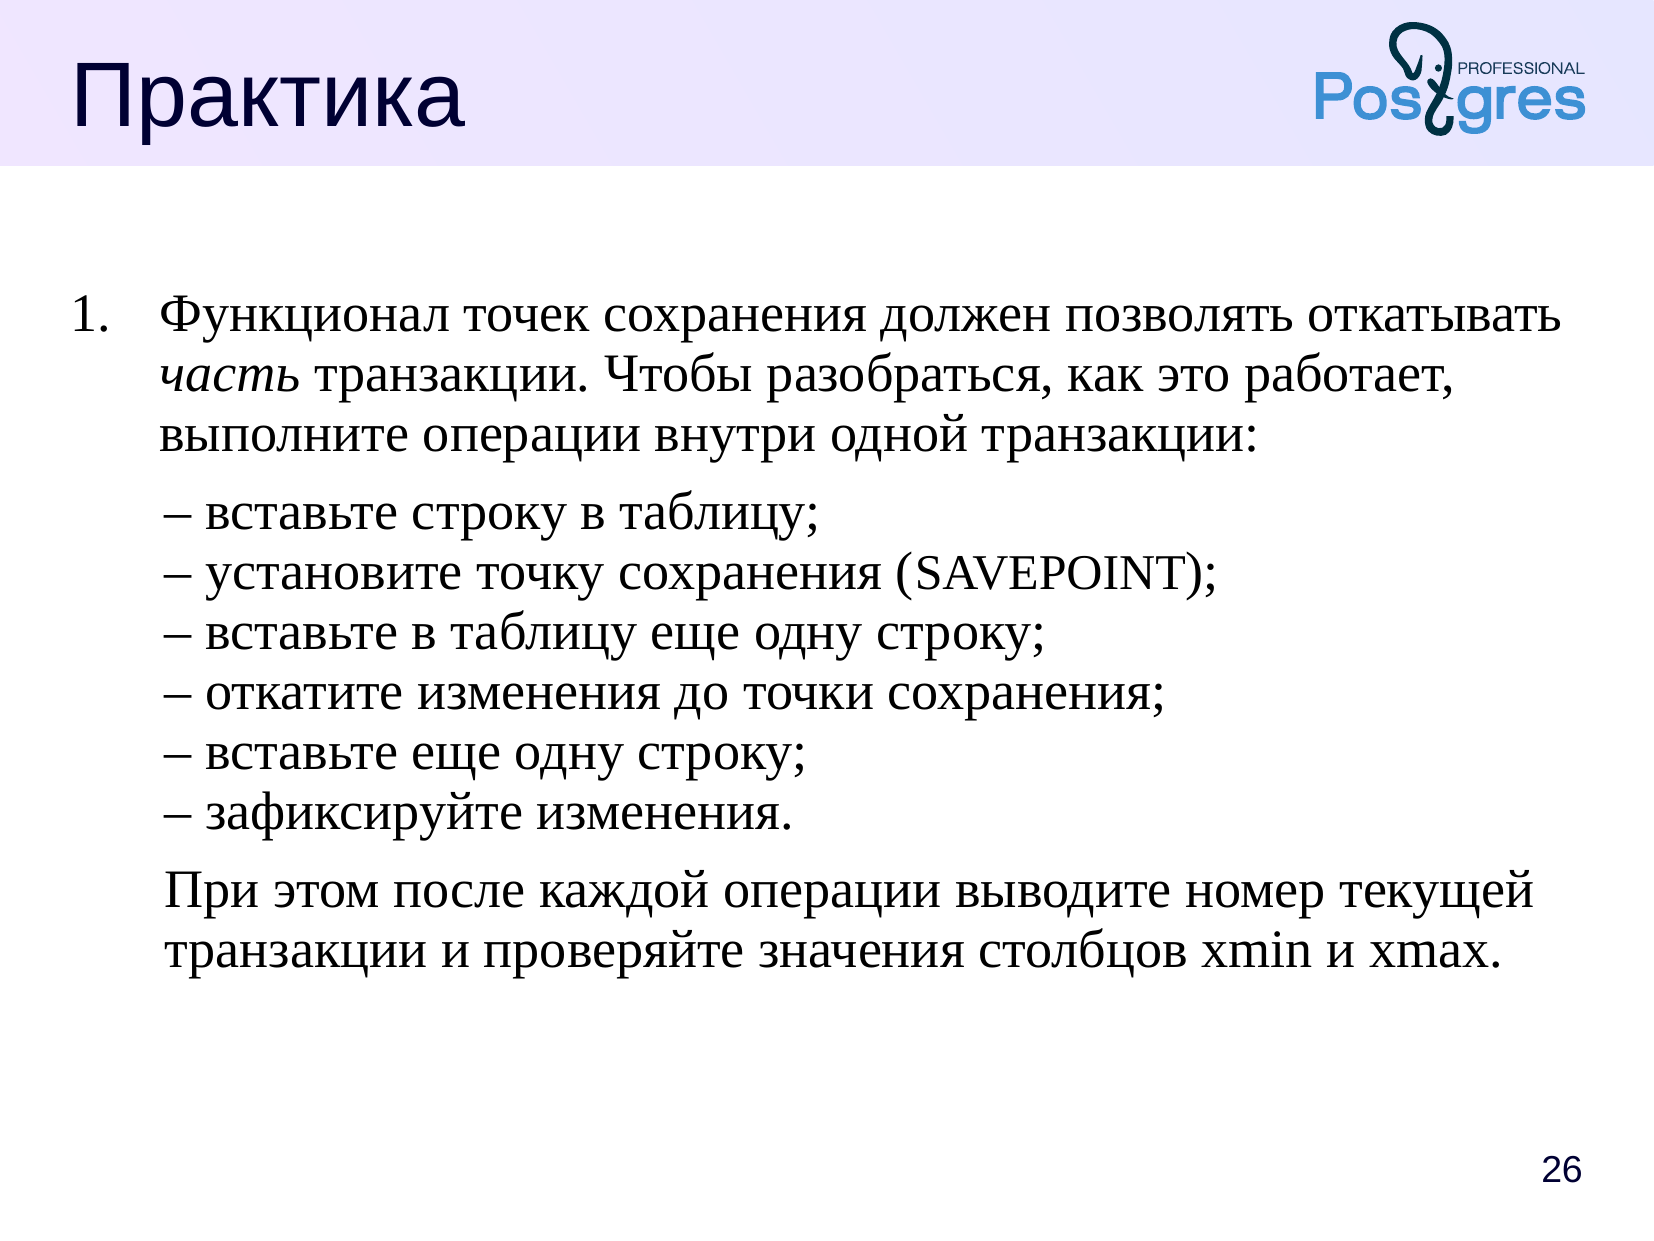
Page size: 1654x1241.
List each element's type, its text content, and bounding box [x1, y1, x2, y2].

list Функционал точек сохранения должен позволять откатывать часть транзакции. Чтобы разобраться, как это работает, выполните операции внутри одной транзакции: – вставьте строку в таблицу; – установите точку сохранения (SAVEPOINT); – вставьте в таблицу еще одну строку; – откатите изменения до точки сохранения; – вставьте еще одну строку; – зафиксируйте изменения. При этом после каждой операции выводите номер текущей транзакции и проверяйте значения столбцов xmin и xmax. [70, 283, 1583, 1134]
title Практика [70, 43, 1241, 147]
